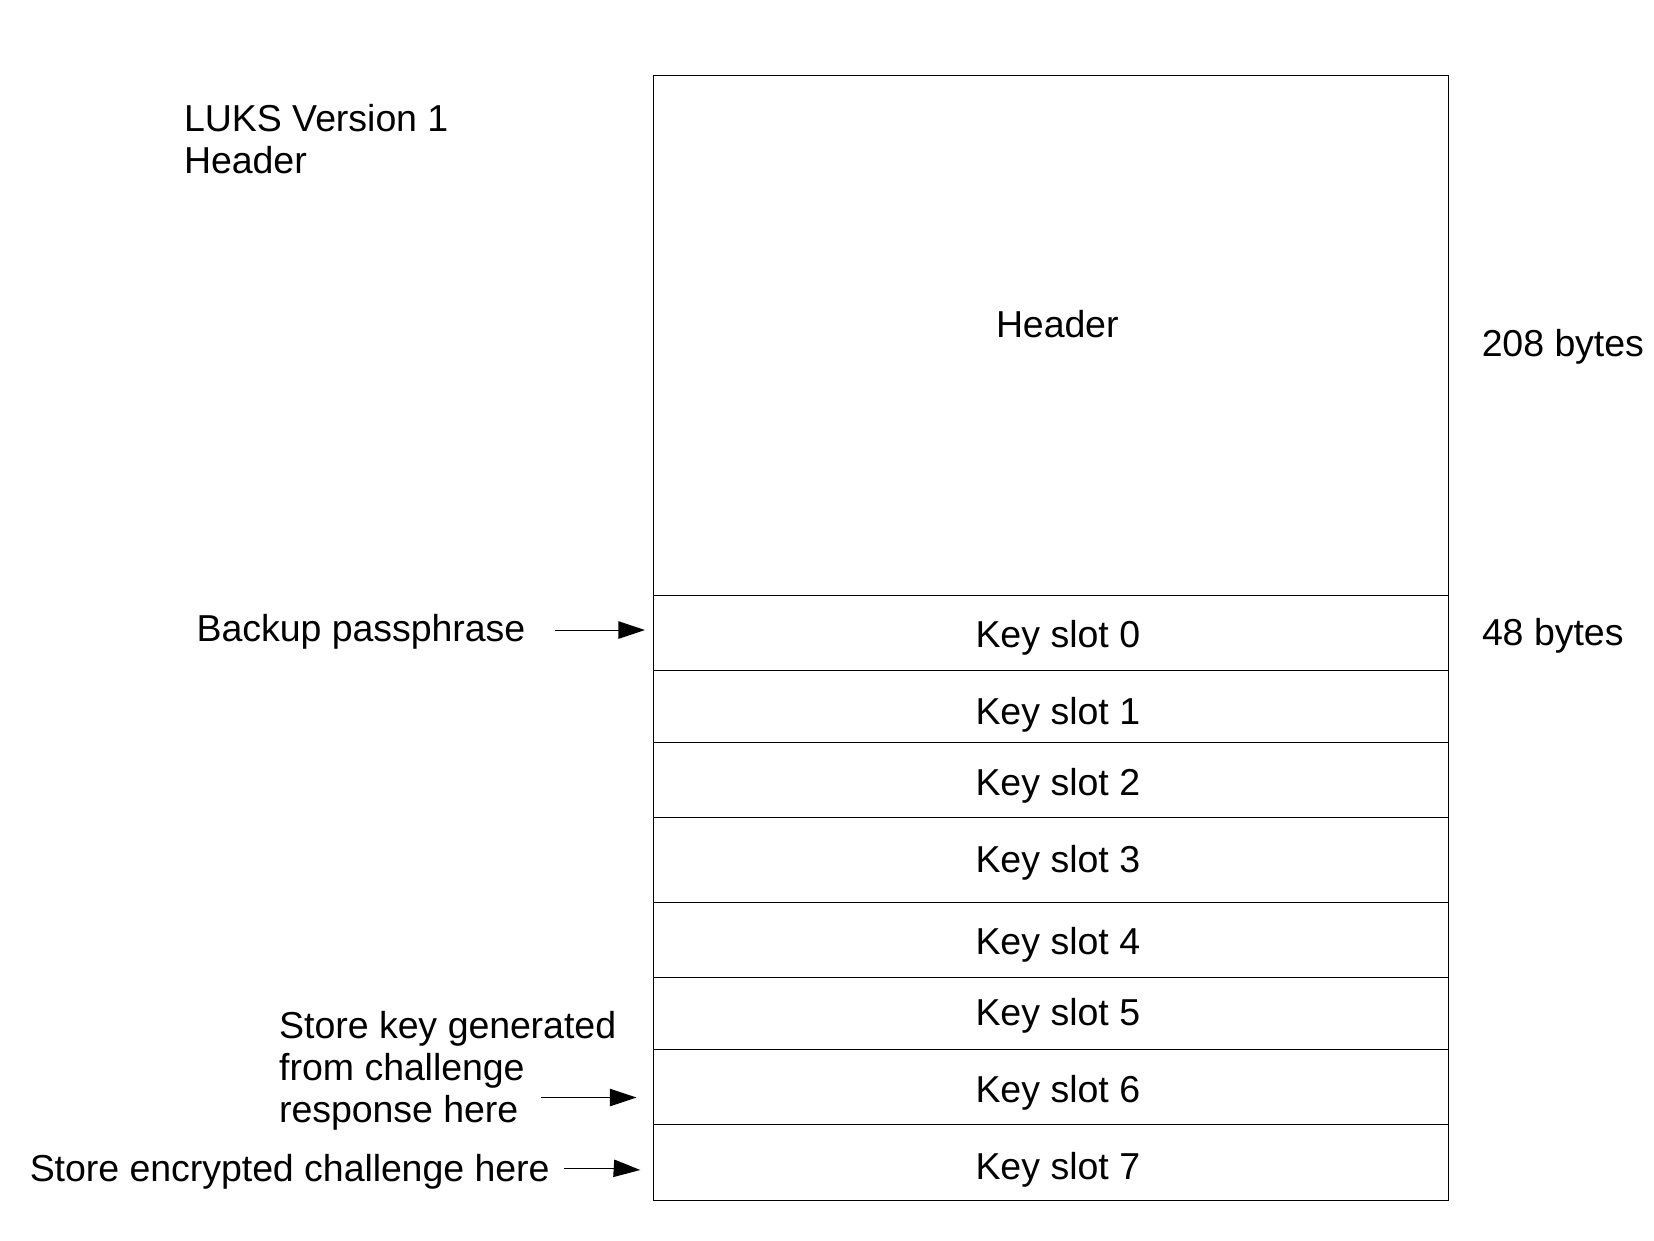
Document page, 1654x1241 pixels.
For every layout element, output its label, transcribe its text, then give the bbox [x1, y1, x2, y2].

text_box Store encrypted challenge here [15, 1140, 565, 1197]
text_box [653, 1125, 1449, 1201]
text_box Backup passphrase [181, 600, 541, 657]
text_box [653, 903, 1449, 977]
text_box Key slot 5 [960, 984, 1156, 1042]
text_box Key slot 6 [960, 1061, 1156, 1118]
text_box Store key generated from challenge response here [264, 997, 642, 1138]
text_box [653, 1050, 1449, 1124]
text_box [653, 75, 1449, 595]
text_box Key slot 1 [960, 683, 1156, 740]
text_box 208 bytes [1467, 315, 1654, 372]
text_box [653, 596, 1449, 670]
text_box Key slot 2 [960, 754, 1156, 811]
text_box [653, 743, 1449, 817]
text_box Header [981, 295, 1134, 353]
text_box Key slot 3 [960, 830, 1156, 888]
text_box [653, 671, 1449, 742]
text_box Key slot 7 [960, 1137, 1156, 1195]
text_box Key slot 4 [960, 913, 1156, 971]
text_box [653, 978, 1449, 1049]
text_box Key slot 0 [960, 606, 1156, 664]
text_box 48 bytes [1467, 604, 1639, 662]
text_box [653, 818, 1449, 902]
text_box LUKS Version 1 Header [169, 90, 560, 189]
